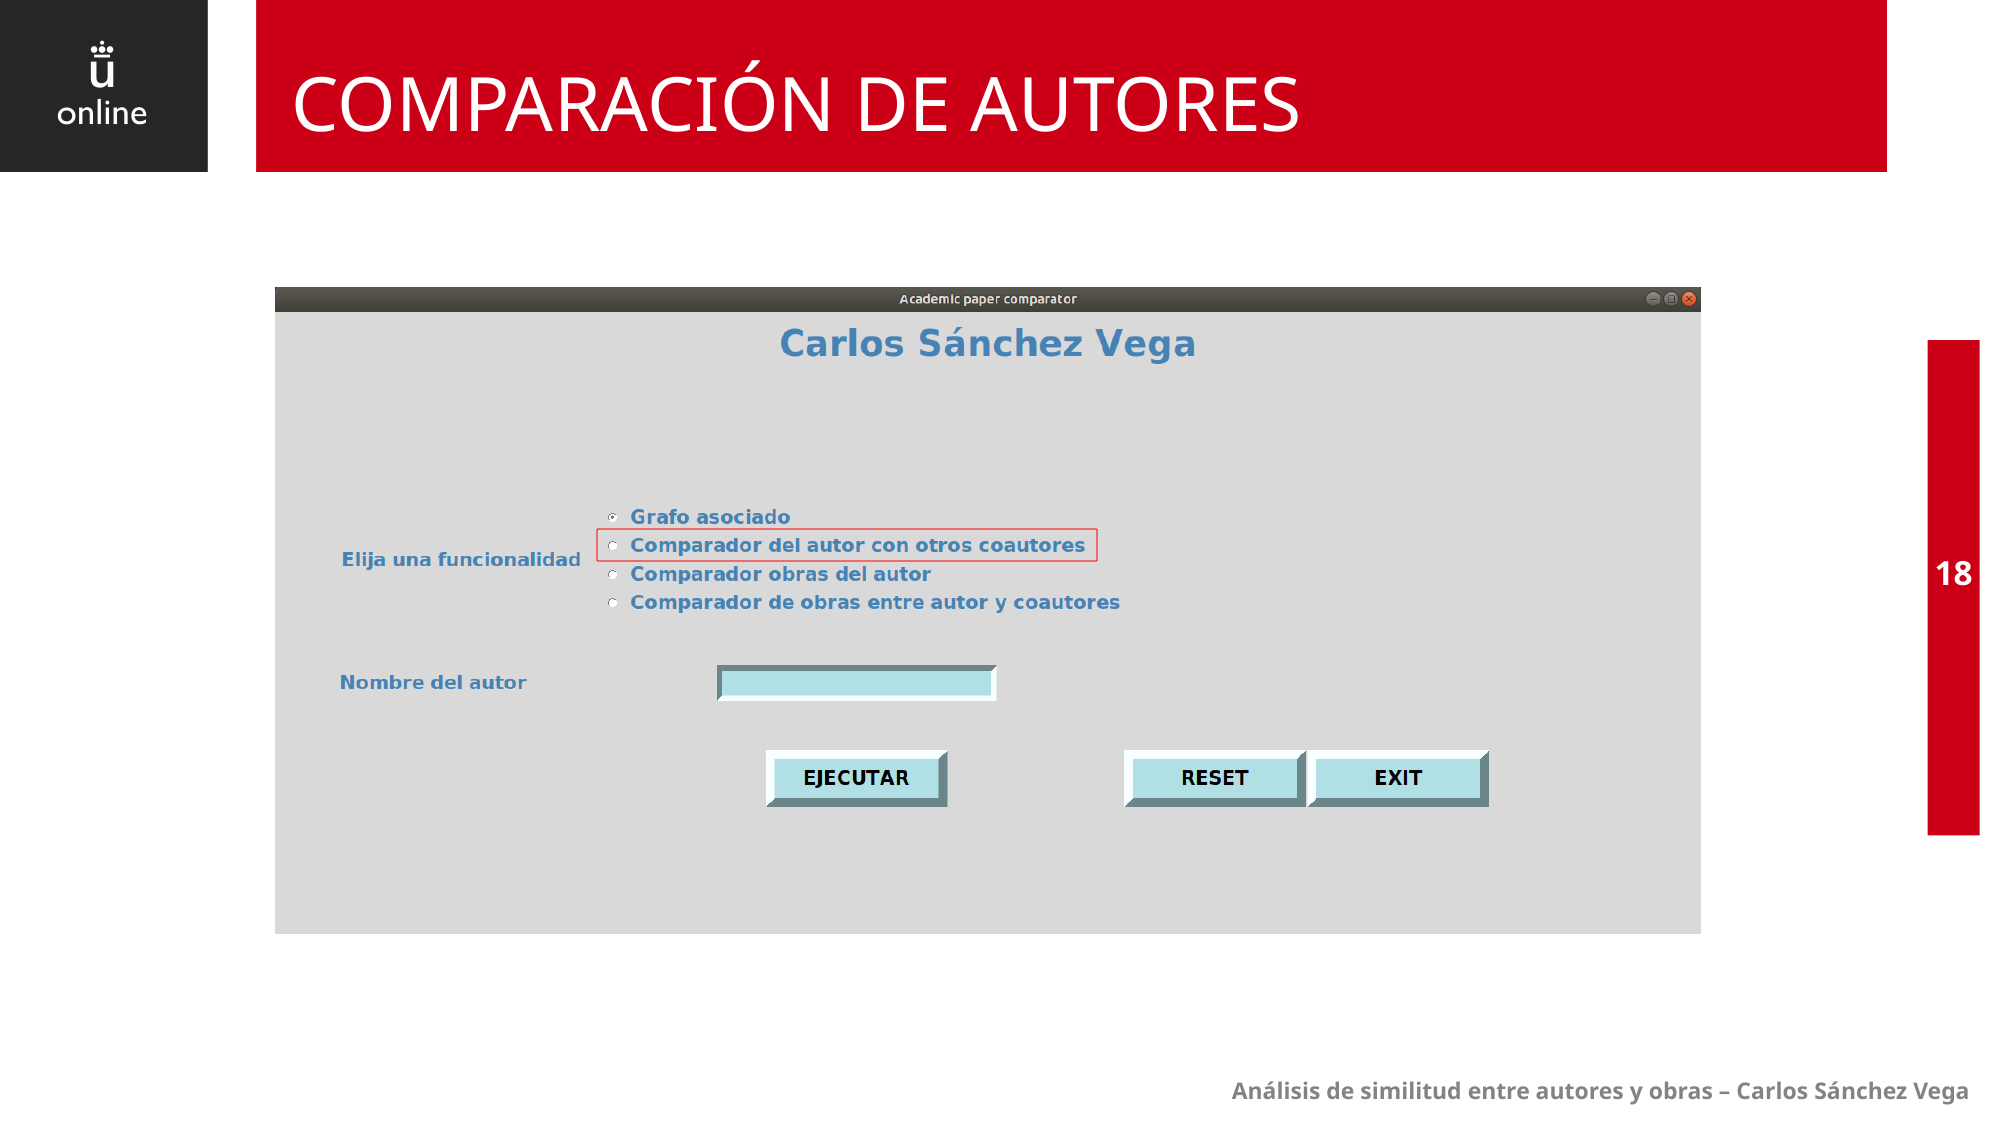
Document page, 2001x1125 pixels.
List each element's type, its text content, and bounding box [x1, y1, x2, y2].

title COMPARACIÓN DE AUTORES [276, 20, 1831, 154]
footer Análisis de similitud entre autores y obras – Carlos Sánchez Vega [671, 1060, 1986, 1121]
slide_number <número> [1898, 544, 2000, 605]
picture [275, 287, 1701, 934]
picture [40, 26, 164, 150]
